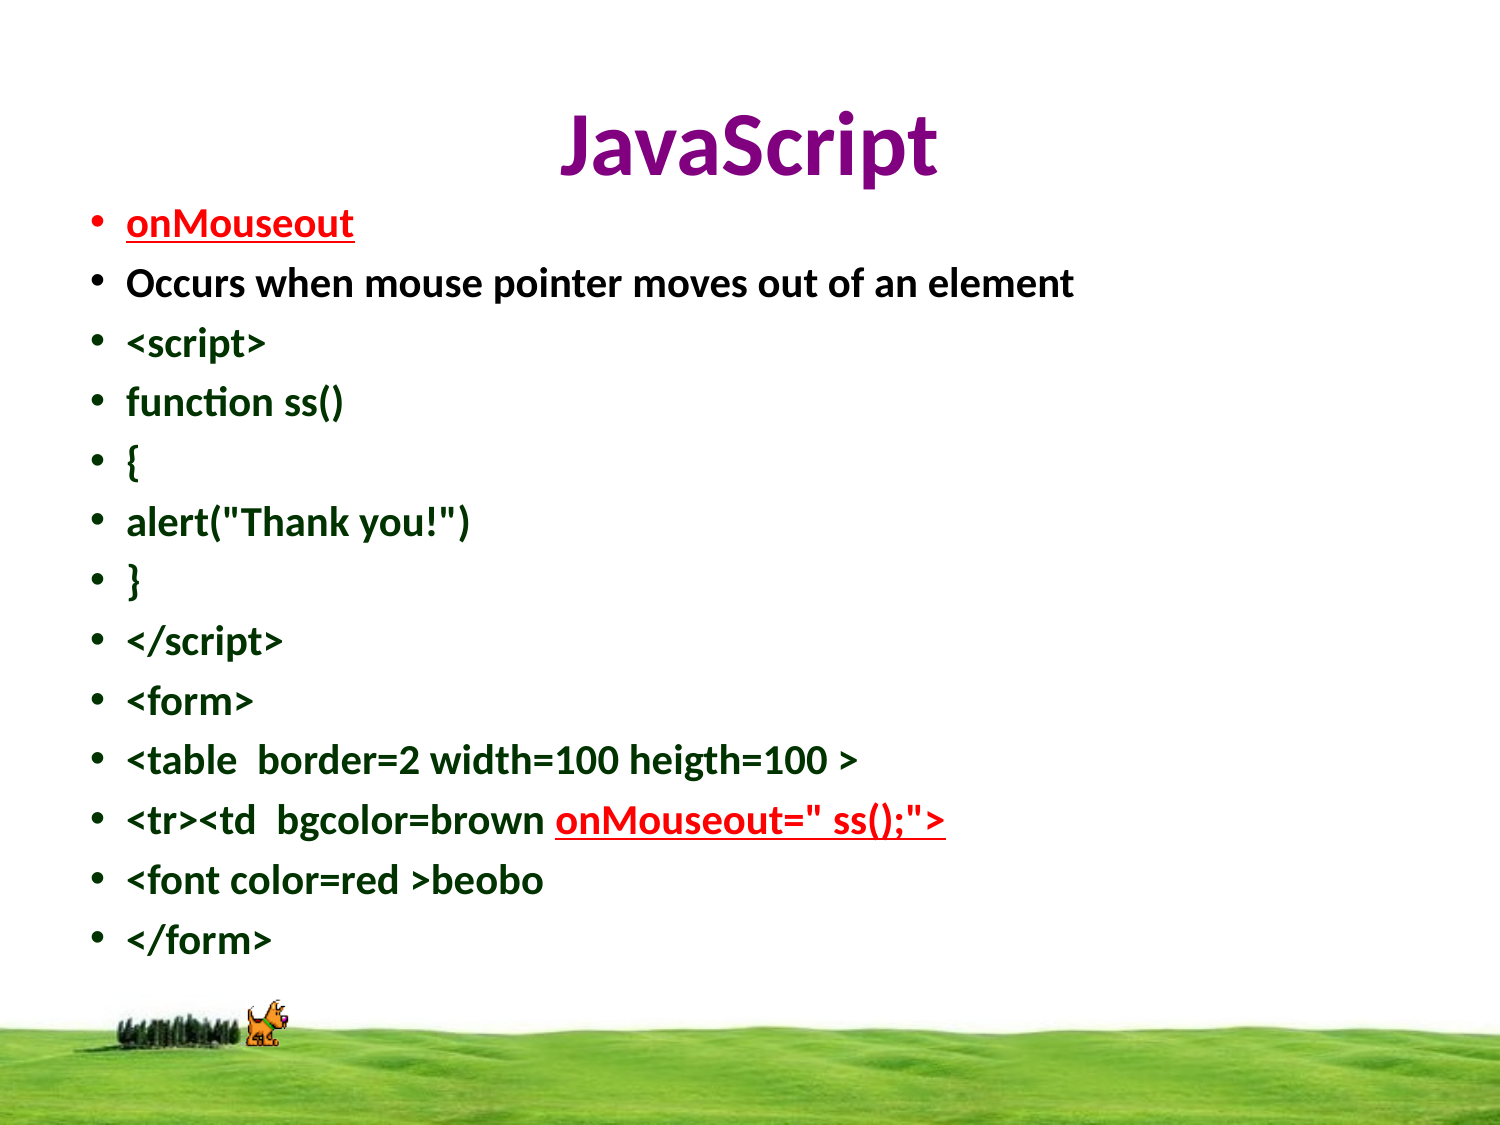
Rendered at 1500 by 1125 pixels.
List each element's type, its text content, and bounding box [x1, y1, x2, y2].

list onMouseout Occurs when mouse pointer moves out of an element <script> function ss() { alert("Thank you!") } </script> <form> <table border=2 width=100 heigth=100 > <tr><td bgcolor=brown onMouseout=" ss();"> <font color=red >beobo </form> [75, 187, 1338, 975]
picture [0, 995, 1500, 1125]
title JavaScript [75, 45, 1425, 233]
